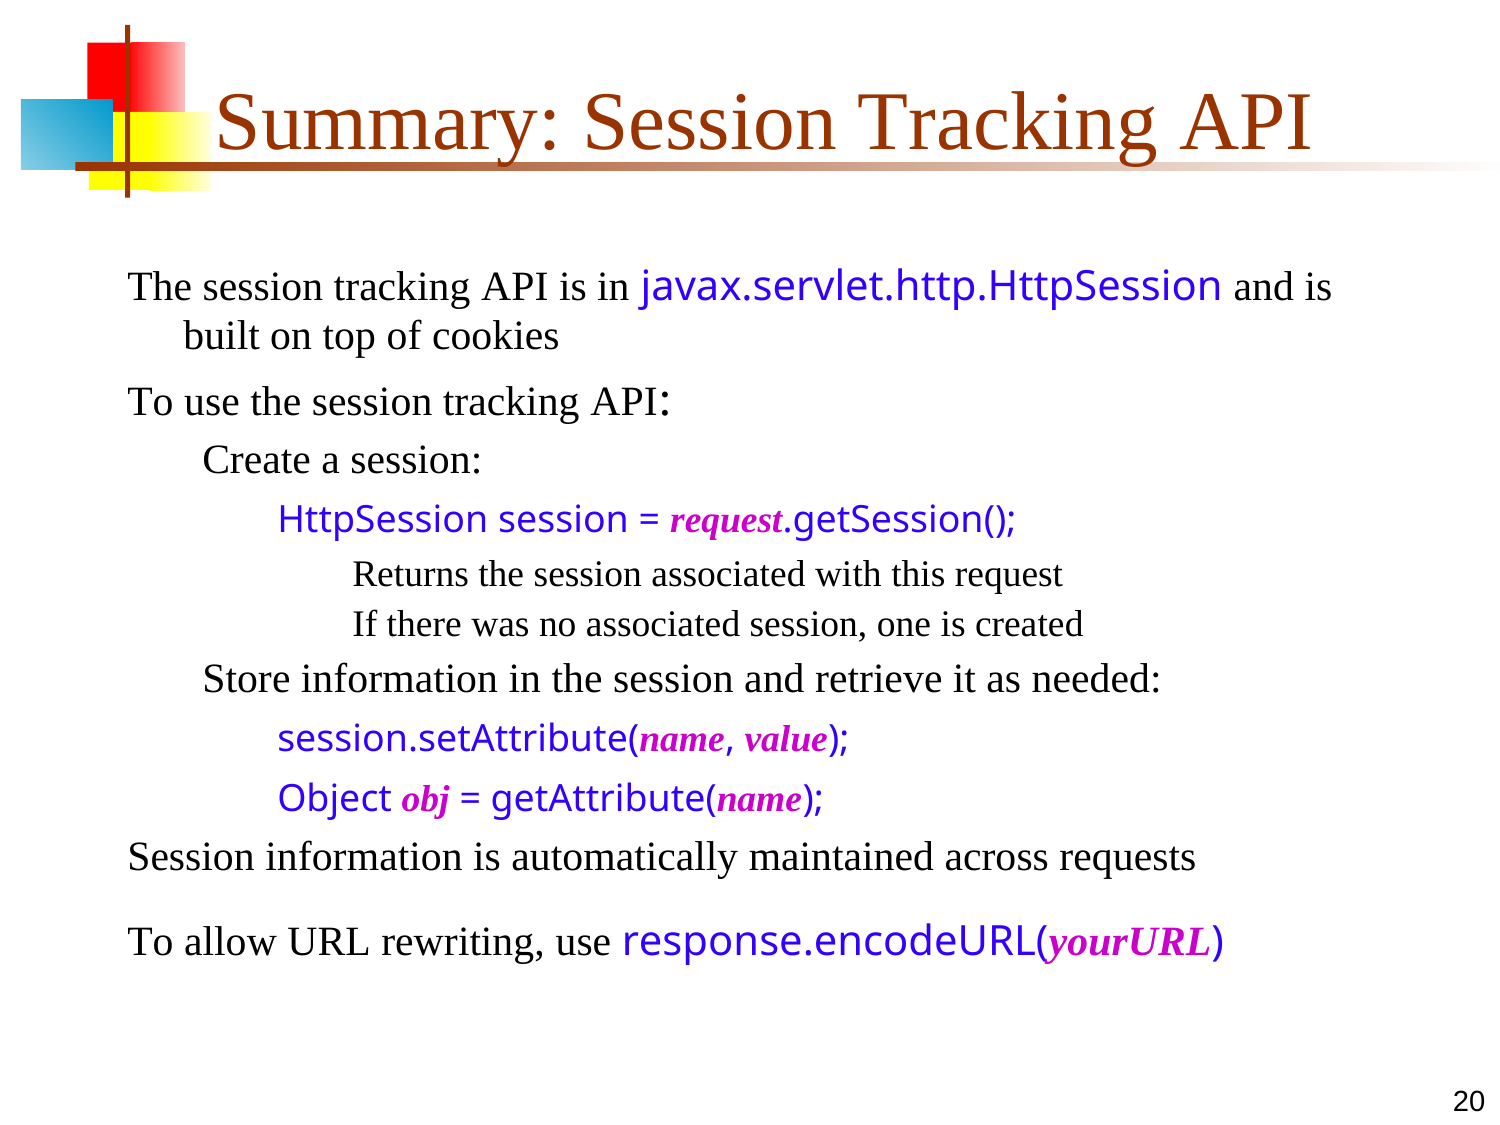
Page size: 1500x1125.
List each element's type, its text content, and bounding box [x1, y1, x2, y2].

title Summary: Session Tracking API [199, 37, 1479, 175]
list The session tracking API is in javax.servlet.http.HttpSession and is built on top of cookies To use the session tracking API: Create a session: HttpSession session = request.getSession(); Returns the session associated with this request If there was no associated session, one is created Store information in the session and retrieve it as needed: session.setAttribute(name, value); Object obj = getAttribute(name); Session information is automatically maintained across requests To allow URL rewriting, use response.encodeURL(yourURL) [112, 247, 1413, 1038]
